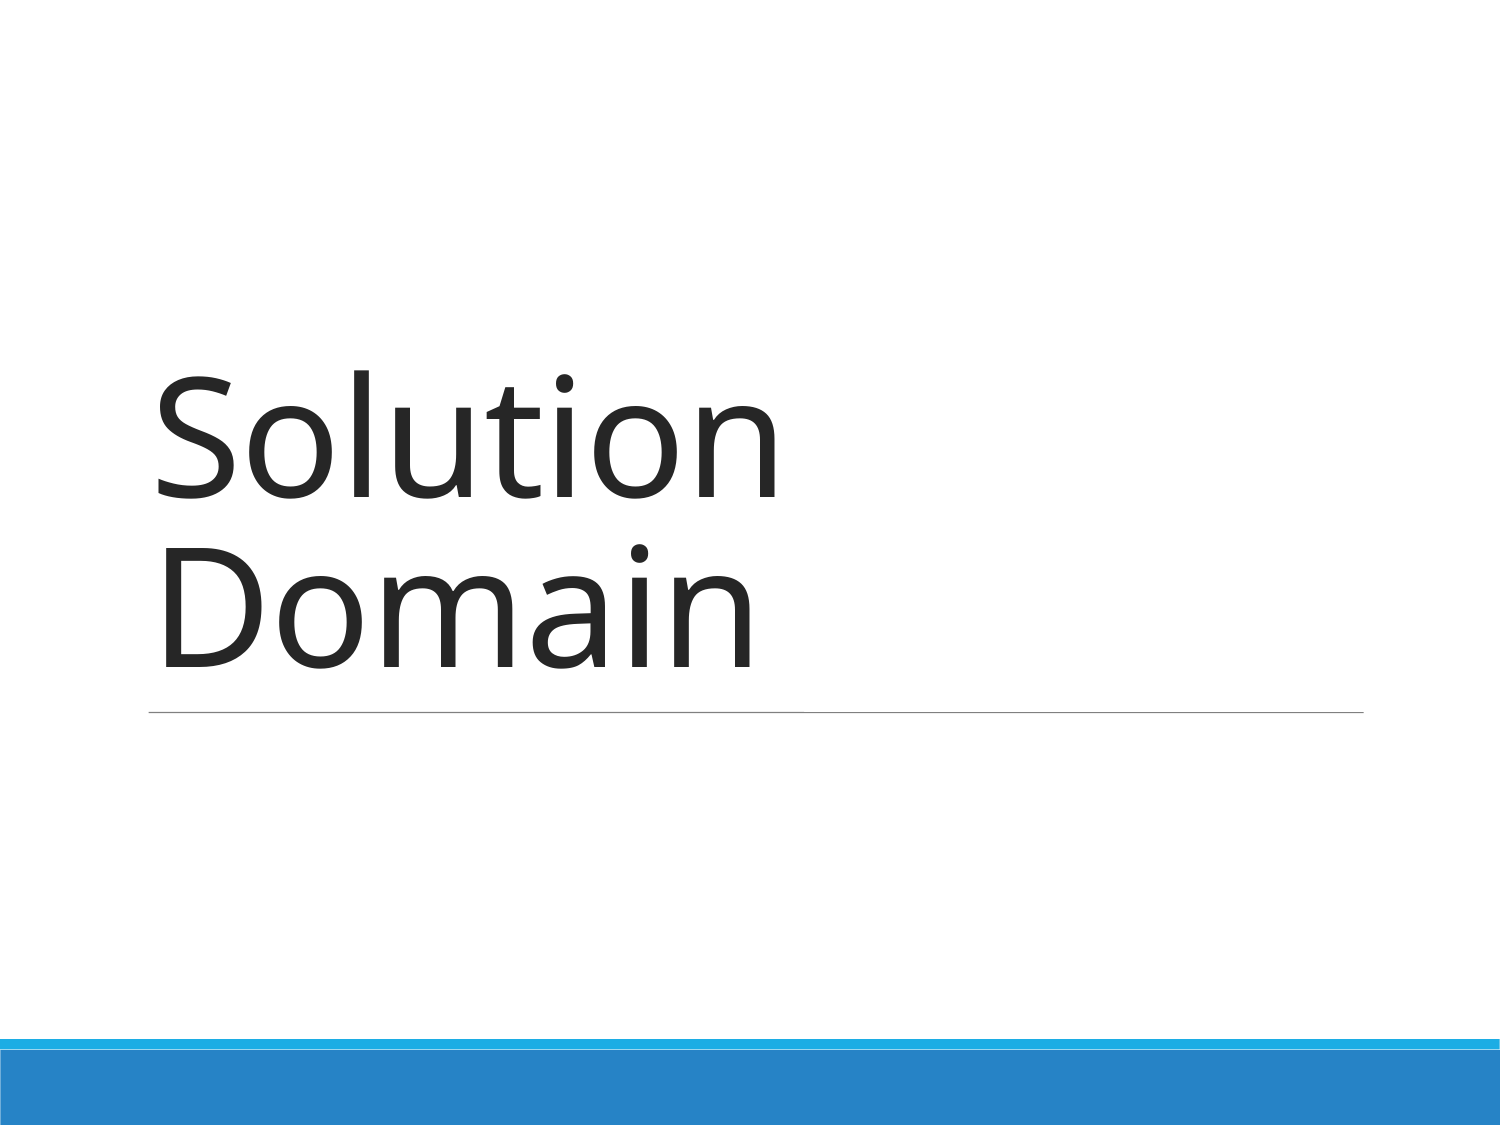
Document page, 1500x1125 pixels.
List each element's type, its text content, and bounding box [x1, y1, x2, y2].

title Solution Domain [135, 124, 1373, 710]
